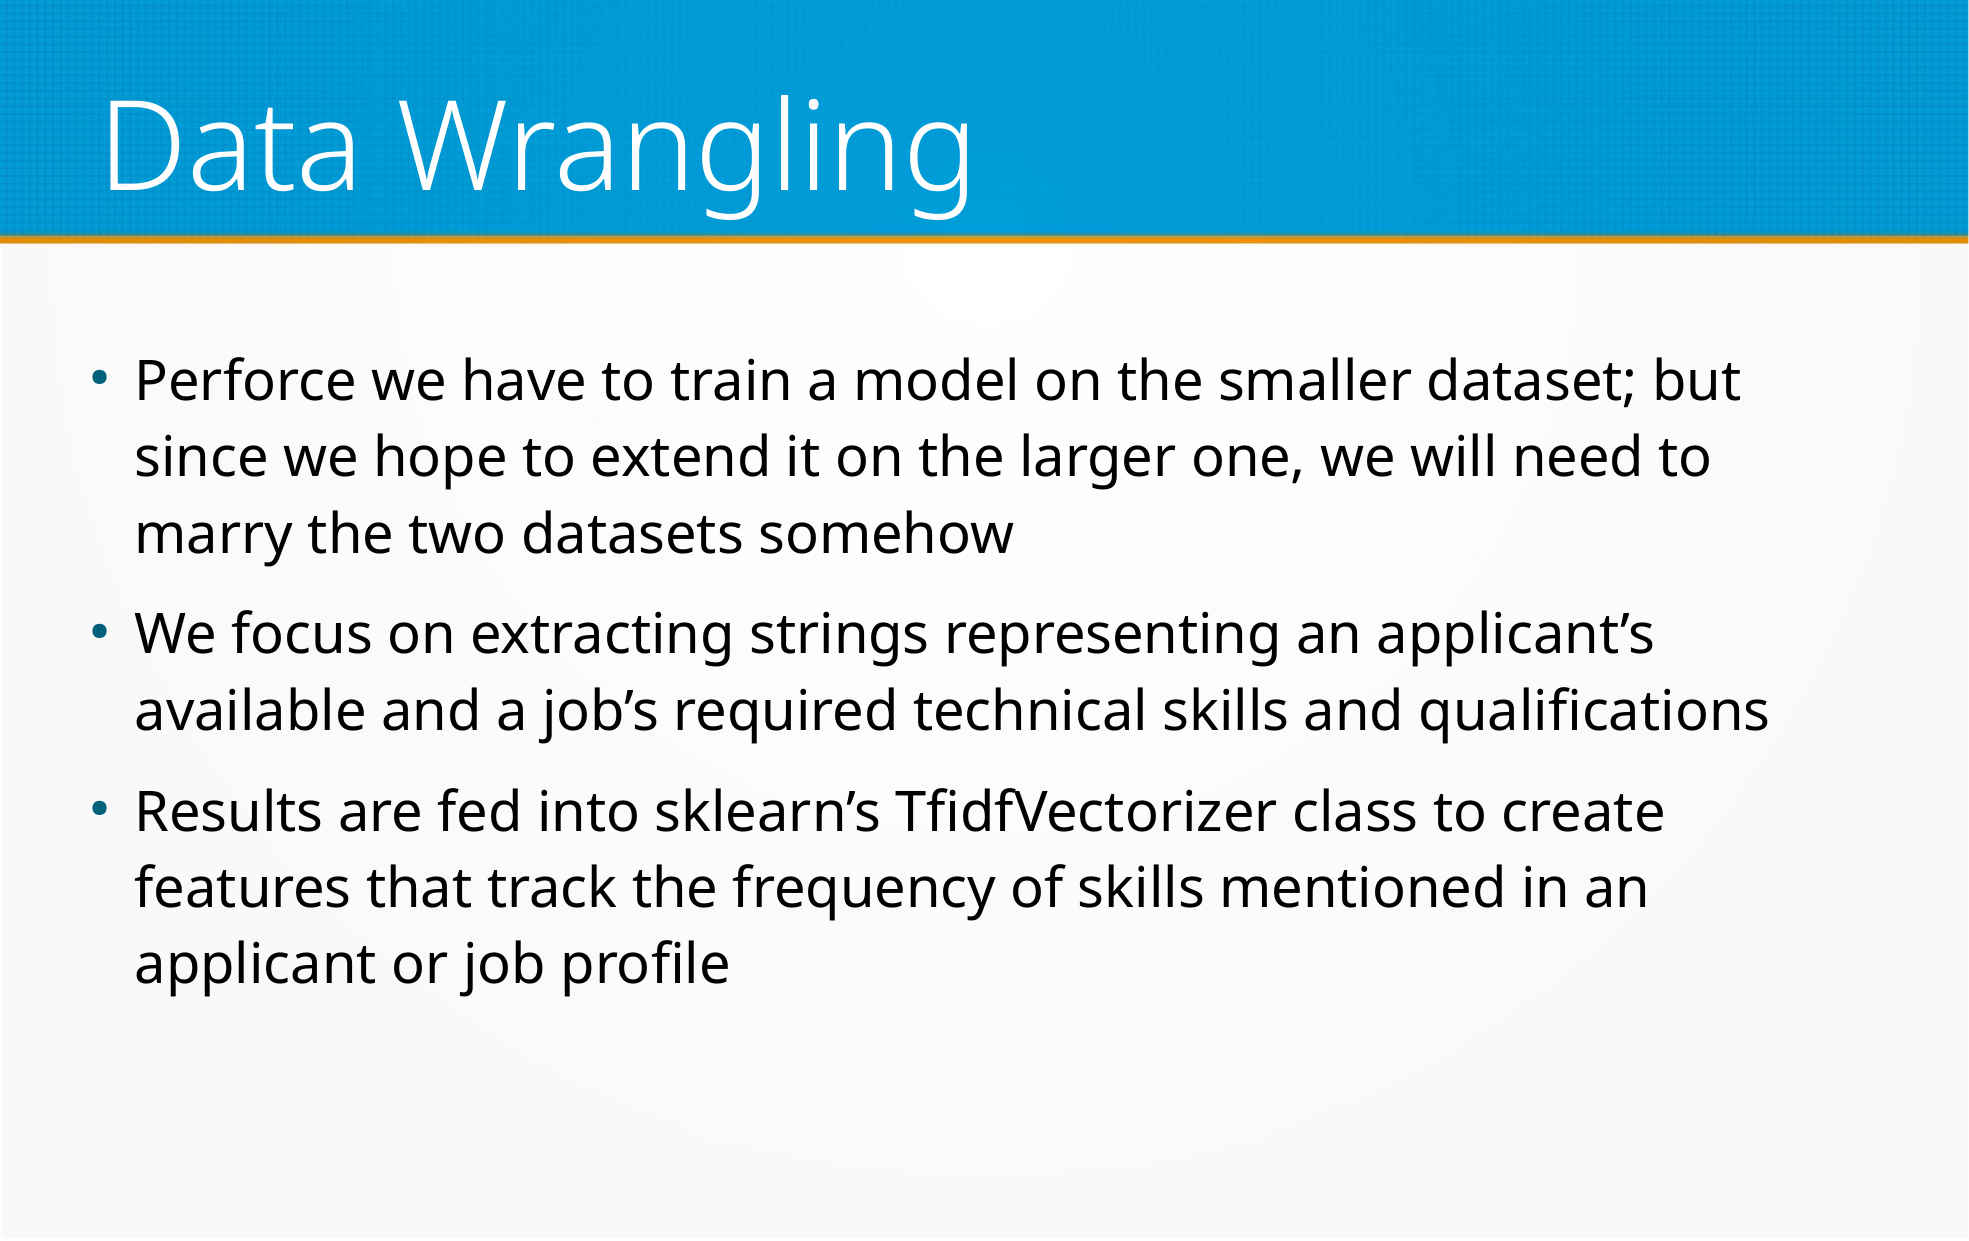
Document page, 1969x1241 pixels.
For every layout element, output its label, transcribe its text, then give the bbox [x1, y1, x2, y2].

picture [0, 233, 1969, 1241]
title Data Wrangling [98, 19, 1870, 227]
list Perforce we have to train a model on the smaller dataset; but since we hope to extend it on the larger one, we will need to marry the two datasets somehow We focus on extracting strings representing an applicant’s available and a job’s required technical skills and qualifications Results are fed into sklearn’s TfidfVectorizer class to create features that track the frequency of skills mentioned in an applicant or job profile [75, 240, 1837, 1006]
